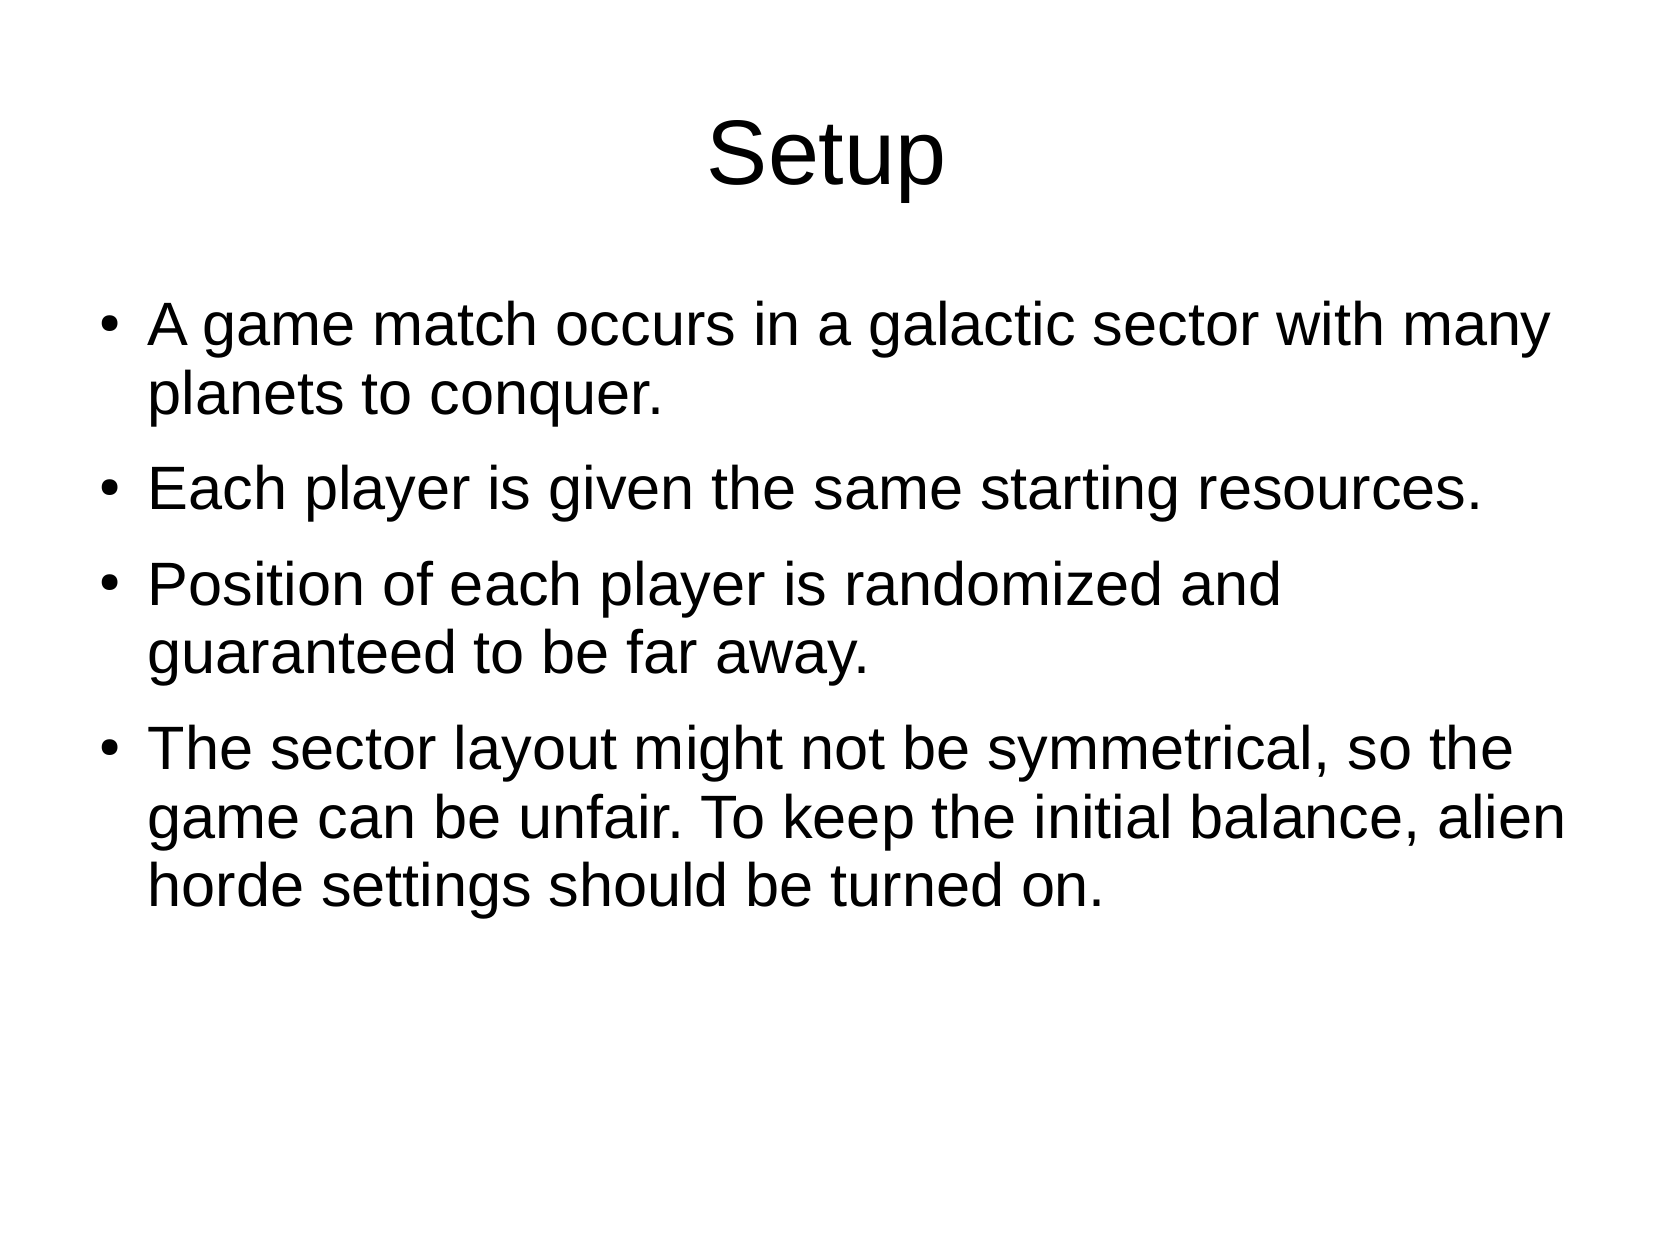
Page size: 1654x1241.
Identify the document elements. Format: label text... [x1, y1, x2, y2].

list A game match occurs in a galactic sector with many planets to conquer. Each player is given the same starting resources. Position of each player is randomized and guaranteed to be far away. The sector layout might not be symmetrical, so the game can be unfair. To keep the initial balance, alien horde settings should be turned on. [82, 290, 1571, 1010]
title Setup [82, 49, 1571, 257]
